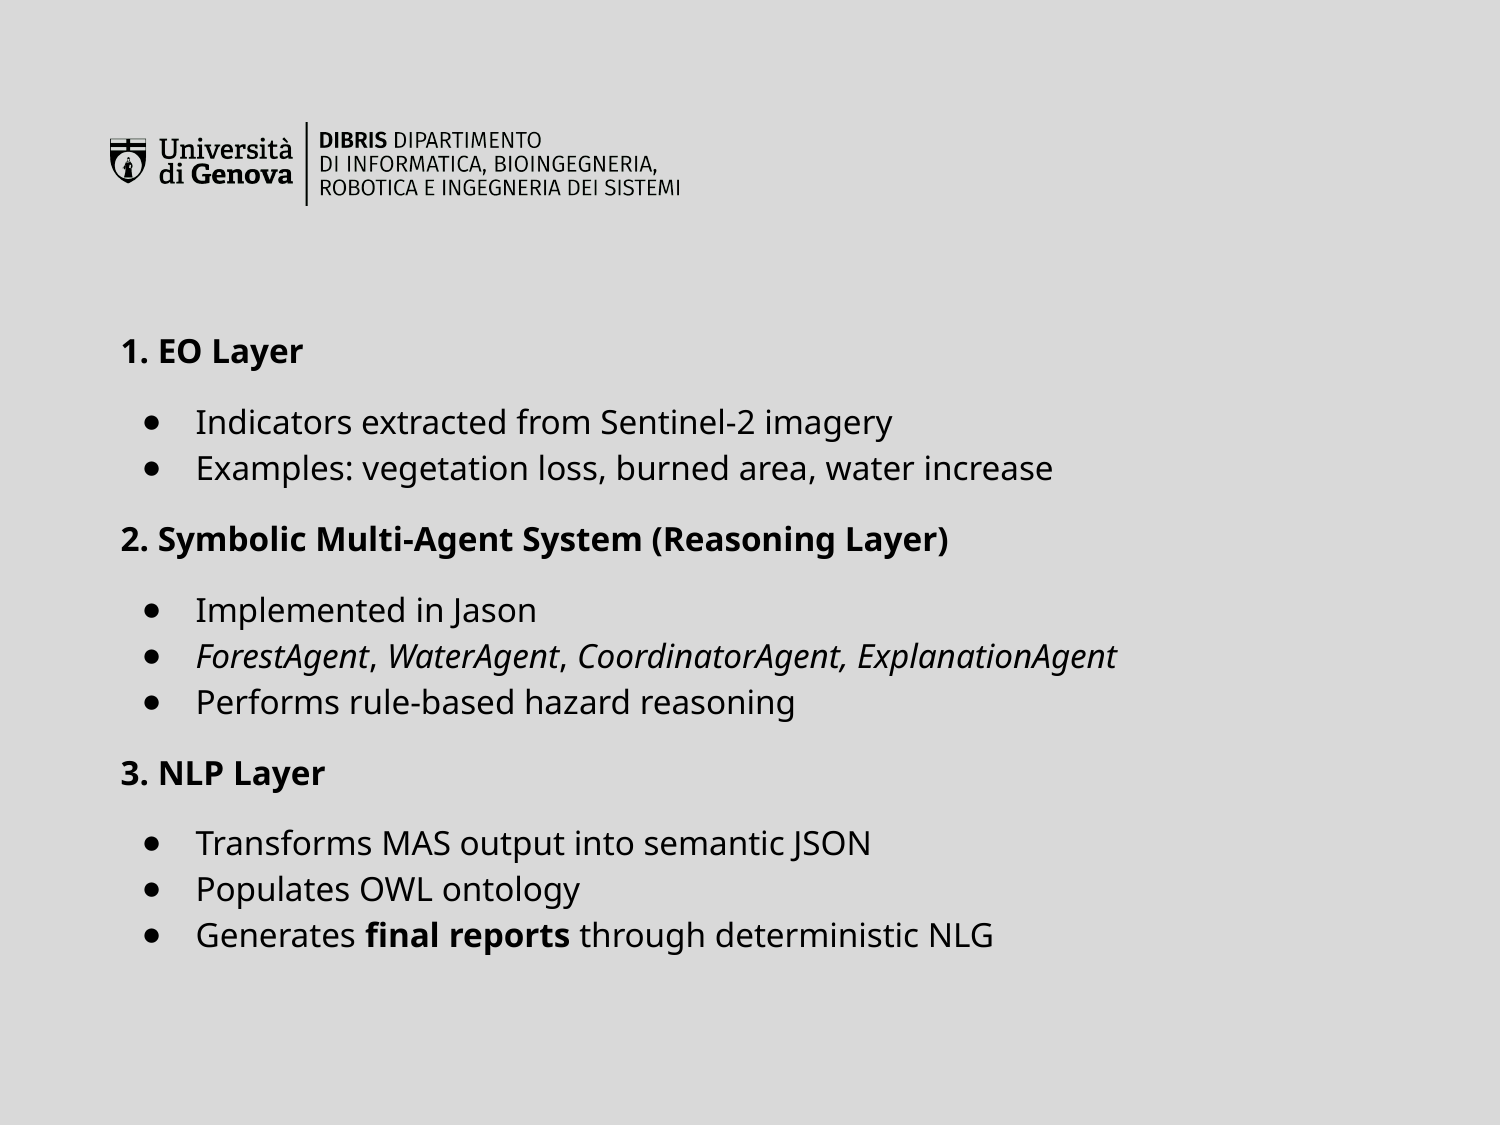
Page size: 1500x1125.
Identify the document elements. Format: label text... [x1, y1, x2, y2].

text_box 1. EO Layer Indicators extracted from Sentinel-2 imagery Examples: vegetation loss, burned area, water increase 2. Symbolic Multi-Agent System (Reasoning Layer) Implemented in Jason ForestAgent, WaterAgent, CoordinatorAgent, ExplanationAgent Performs rule-based hazard reasoning 3. NLP Layer Transforms MAS output into semantic JSON Populates OWL ontology Generates final reports through deterministic NLG [105, 352, 1390, 998]
picture [110, 122, 679, 206]
